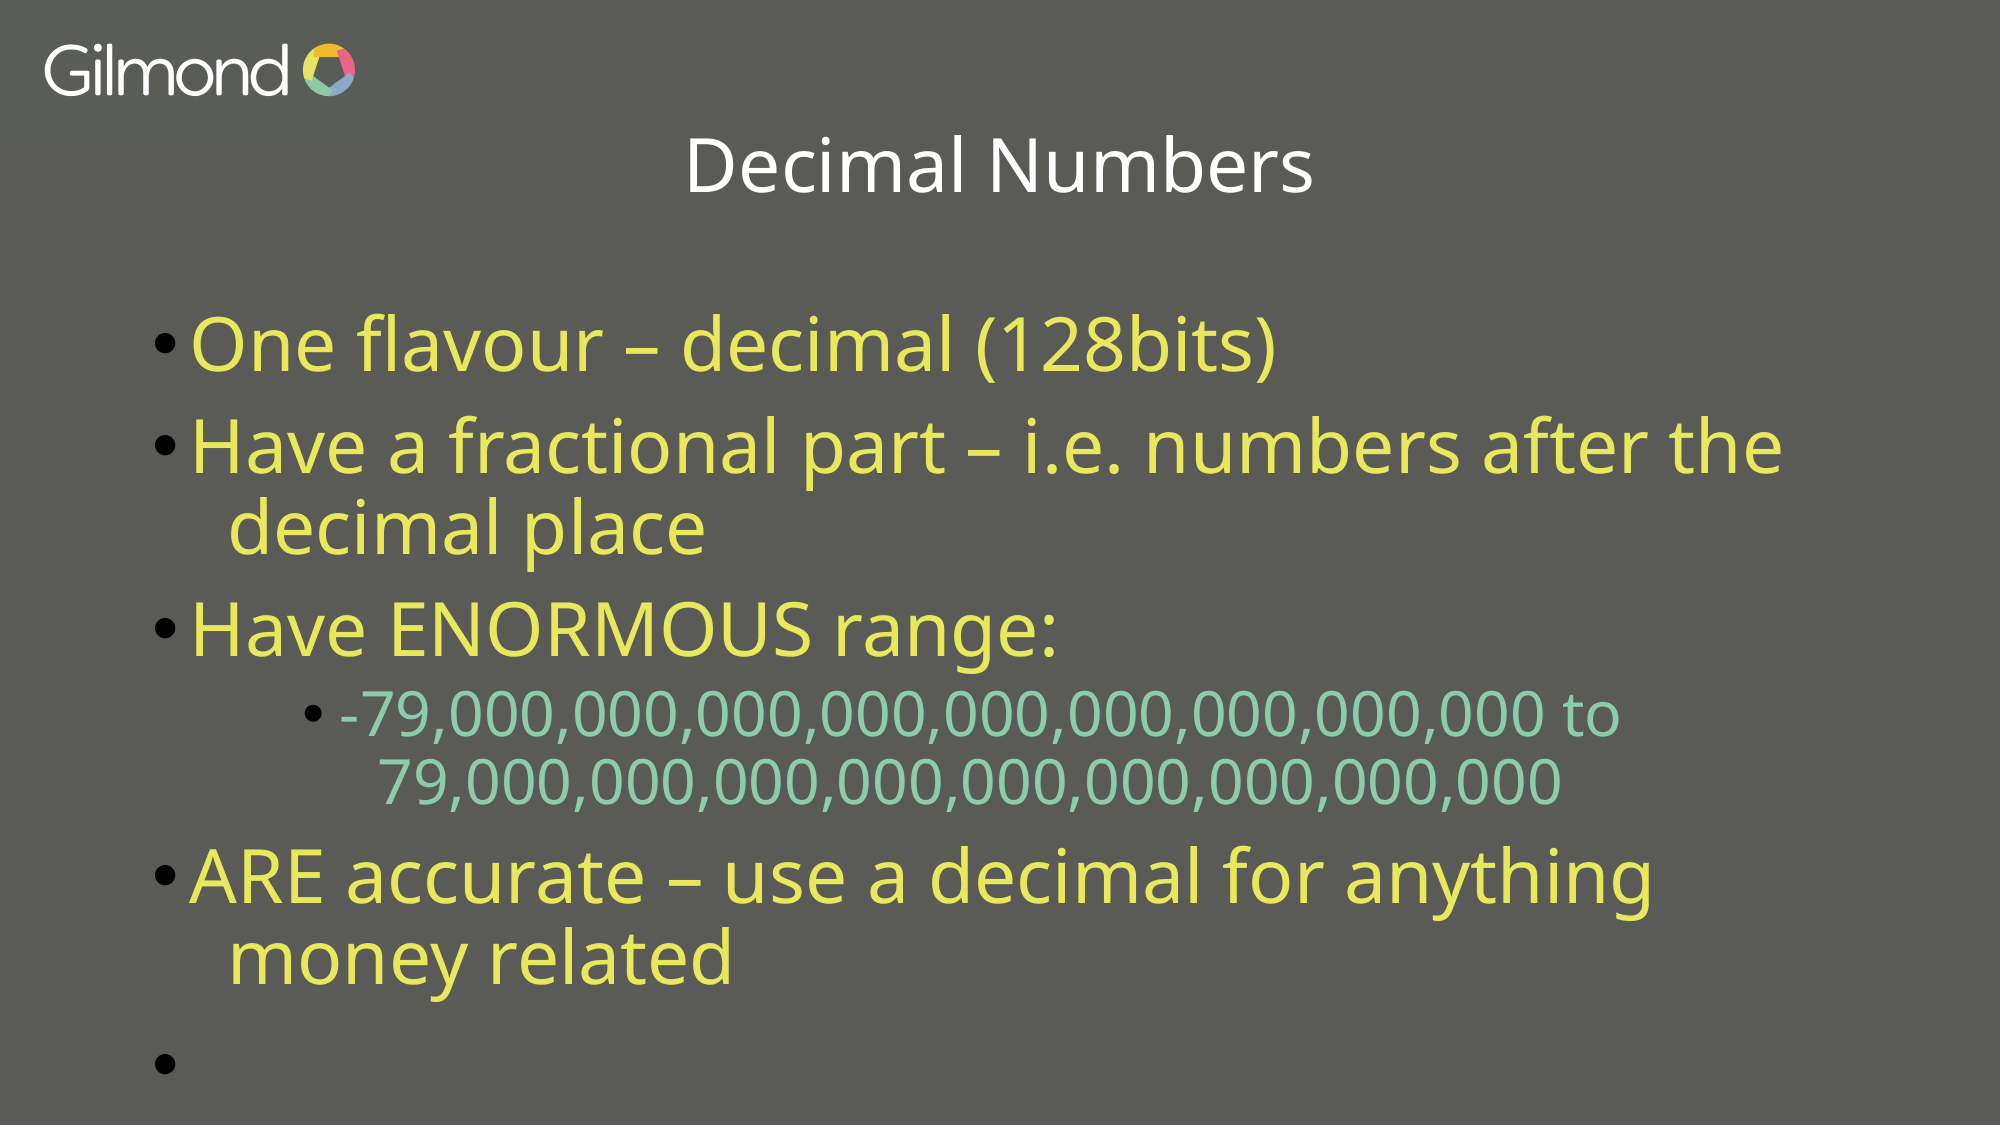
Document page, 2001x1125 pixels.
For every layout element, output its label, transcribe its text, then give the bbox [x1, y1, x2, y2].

list One flavour – decimal (128bits) Have a fractional part – i.e. numbers after the decimal place Have ENORMOUS range: -79,000,000,000,000,000,000,000,000,000 to 79,000,000,000,000,000,000,000,000,000 ARE accurate – use a decimal for anything money related [137, 299, 1863, 1014]
title Decimal Numbers [137, 59, 1863, 278]
picture [0, 0, 399, 149]
